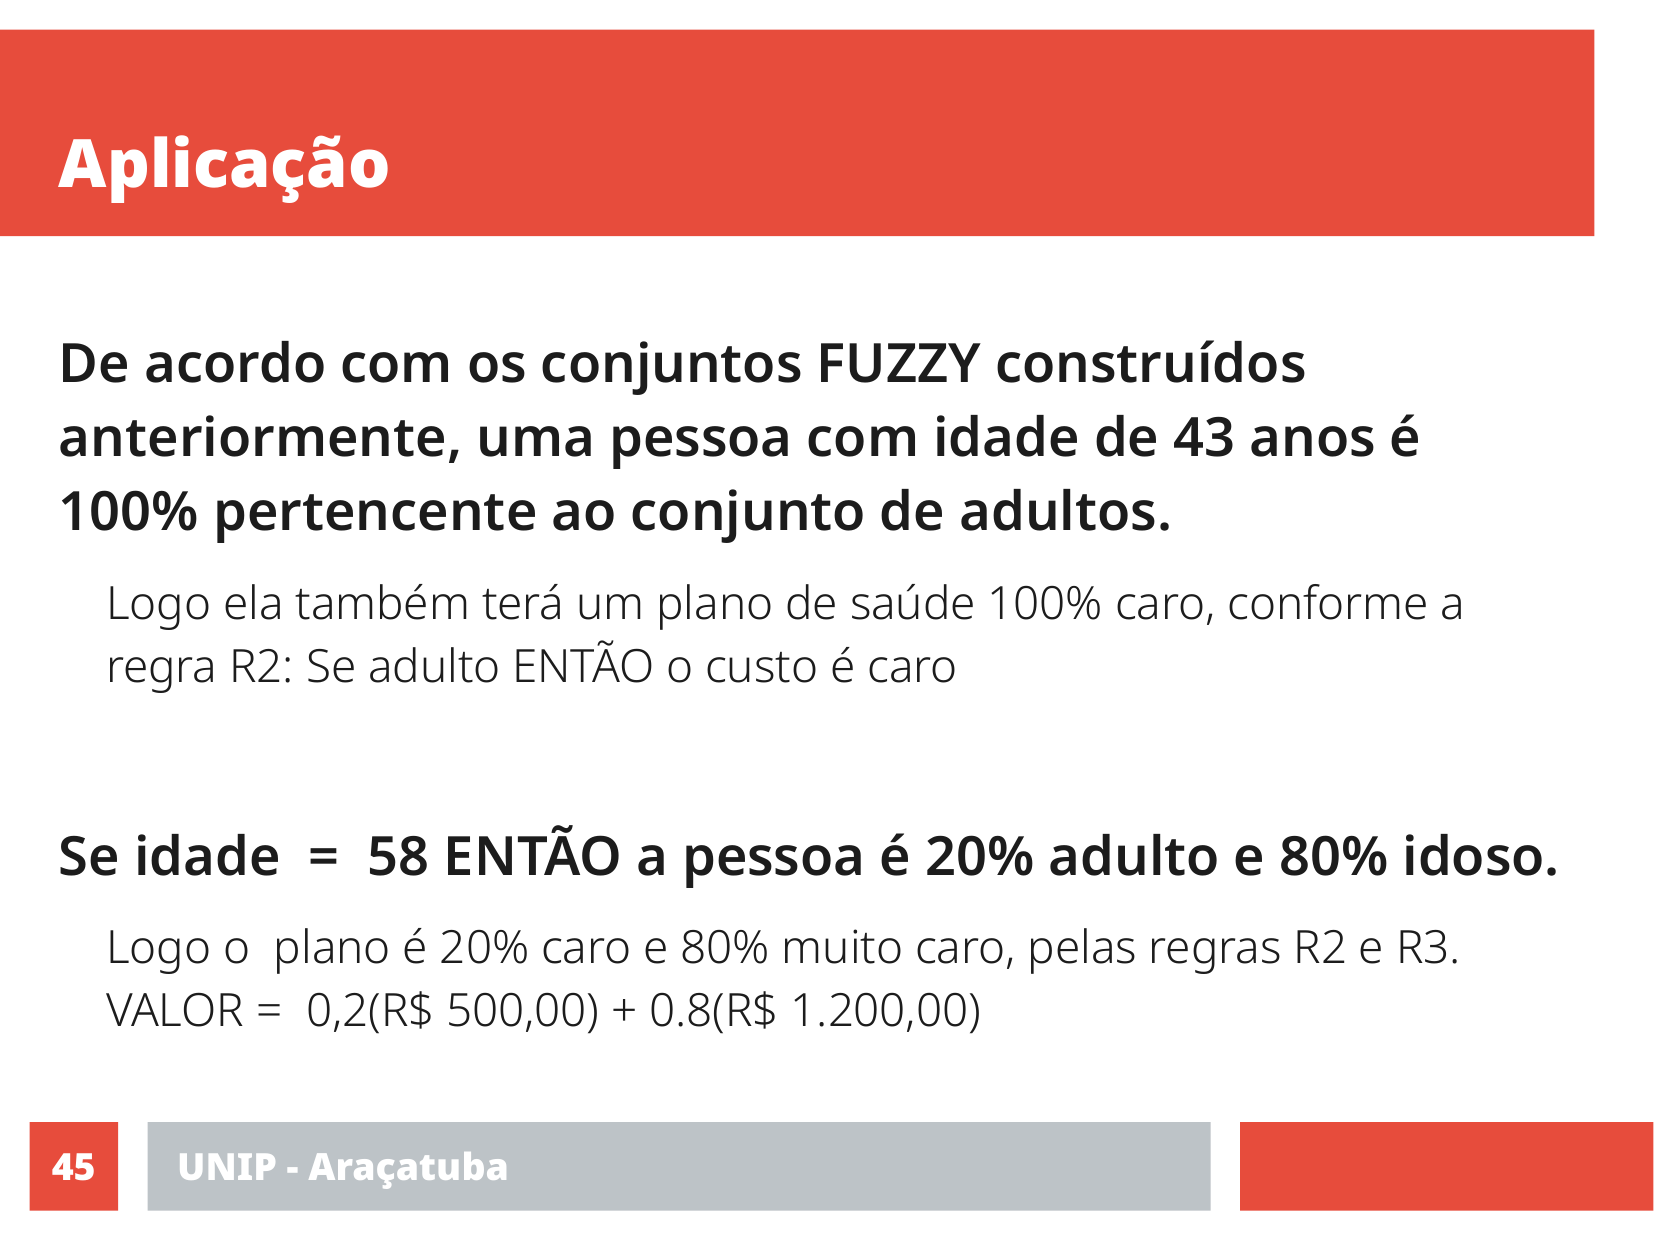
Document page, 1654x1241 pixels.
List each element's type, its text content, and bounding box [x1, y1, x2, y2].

list De acordo com os conjuntos FUZZY construídos anteriormente, uma pessoa com idade de 43 anos é 100% pertencente ao conjunto de adultos. Logo ela também terá um plano de saúde 100% caro, conforme a regra R2: Se adulto ENTÃO o custo é caro Se idade = 58 ENTÃO a pessoa é 20% adulto e 80% idoso. Logo o plano é 20% caro e 80% muito caro, pelas regras R2 e R3. VALOR = 0,2(R$ 500,00) + 0.8(R$ 1.200,00) [59, 324, 1565, 1093]
title Aplicação [59, 59, 1595, 207]
